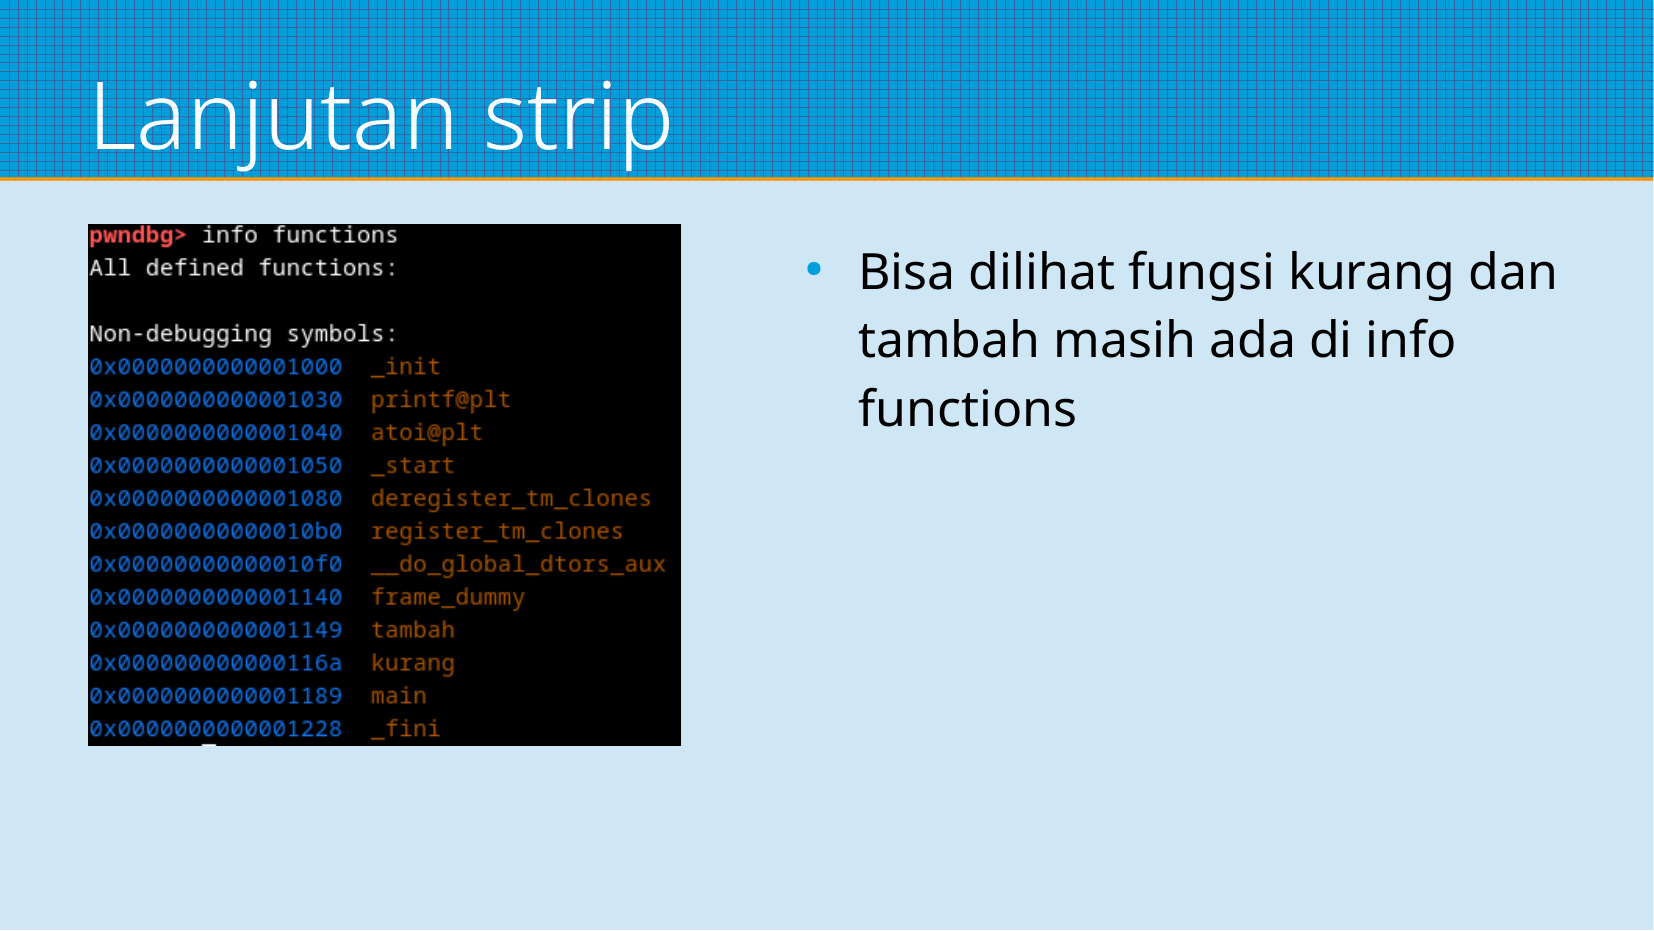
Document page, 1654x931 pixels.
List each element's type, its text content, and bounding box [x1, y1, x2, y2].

title Lanjutan strip [88, 14, 1565, 178]
list Bisa dilihat fungsi kurang dan tambah masih ada di info functions [787, 236, 1565, 813]
picture [88, 224, 681, 746]
